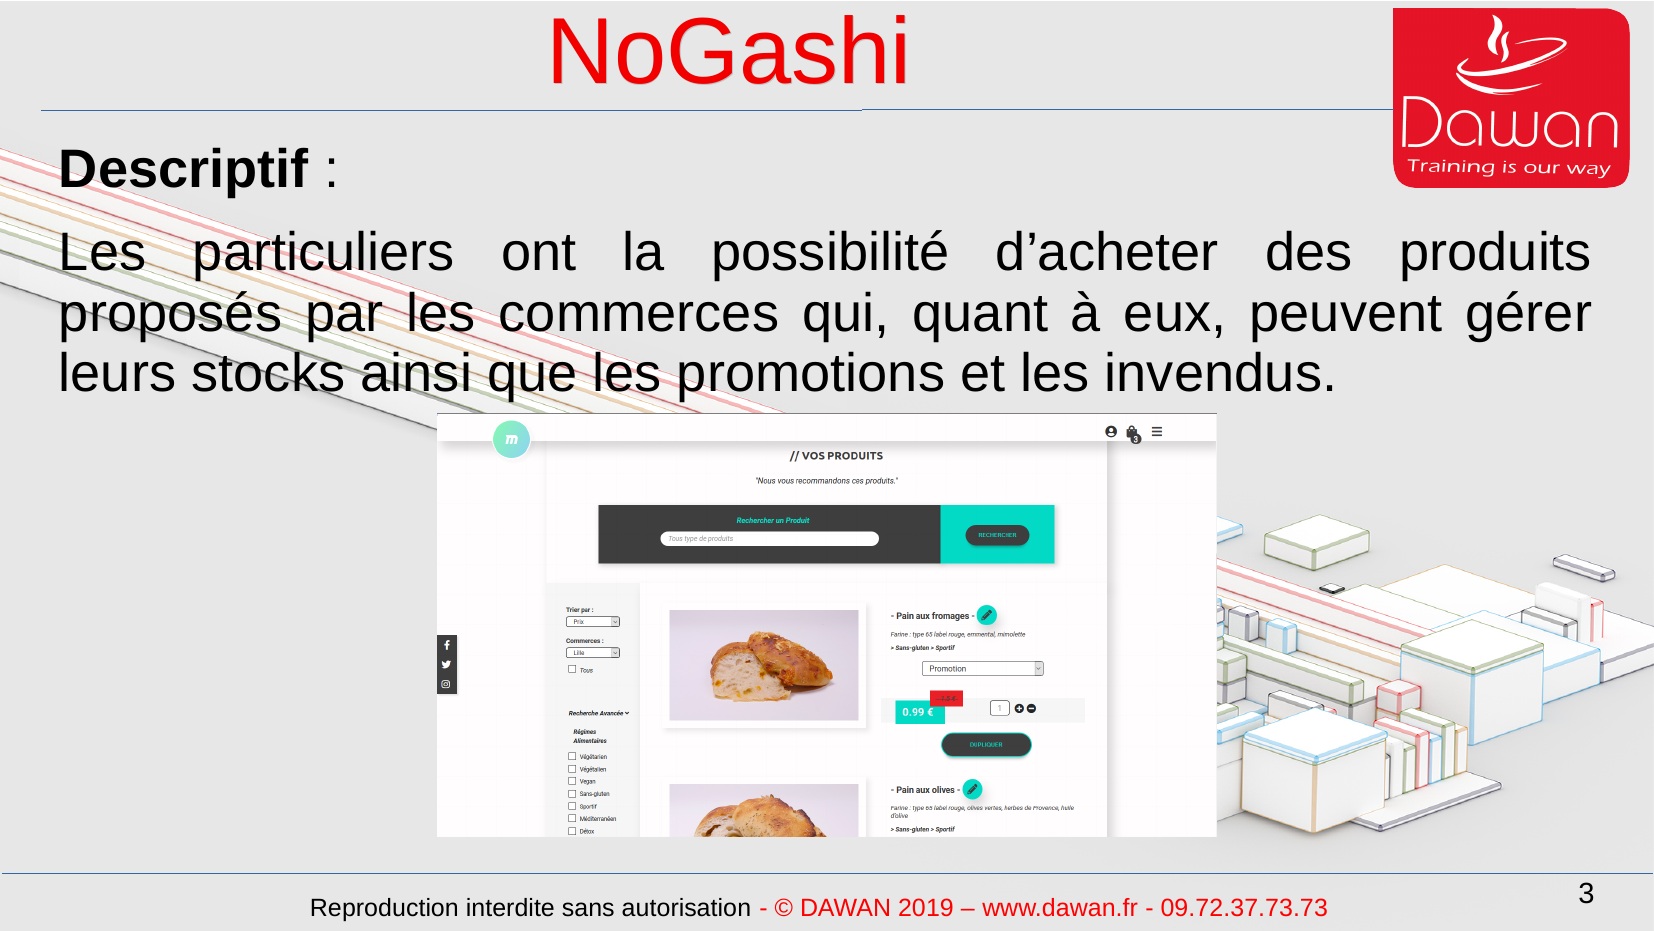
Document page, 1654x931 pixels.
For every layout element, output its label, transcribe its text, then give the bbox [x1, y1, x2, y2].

picture [0, 1, 1654, 931]
list Descriptif : Les particuliers ont la possibilité d’acheter des produits proposés par les commerces qui, quant à eux, peuvent gérer leurs stocks ainsi que les promotions et les invendus. [59, 138, 1595, 832]
title NoGashi [35, 0, 1424, 134]
